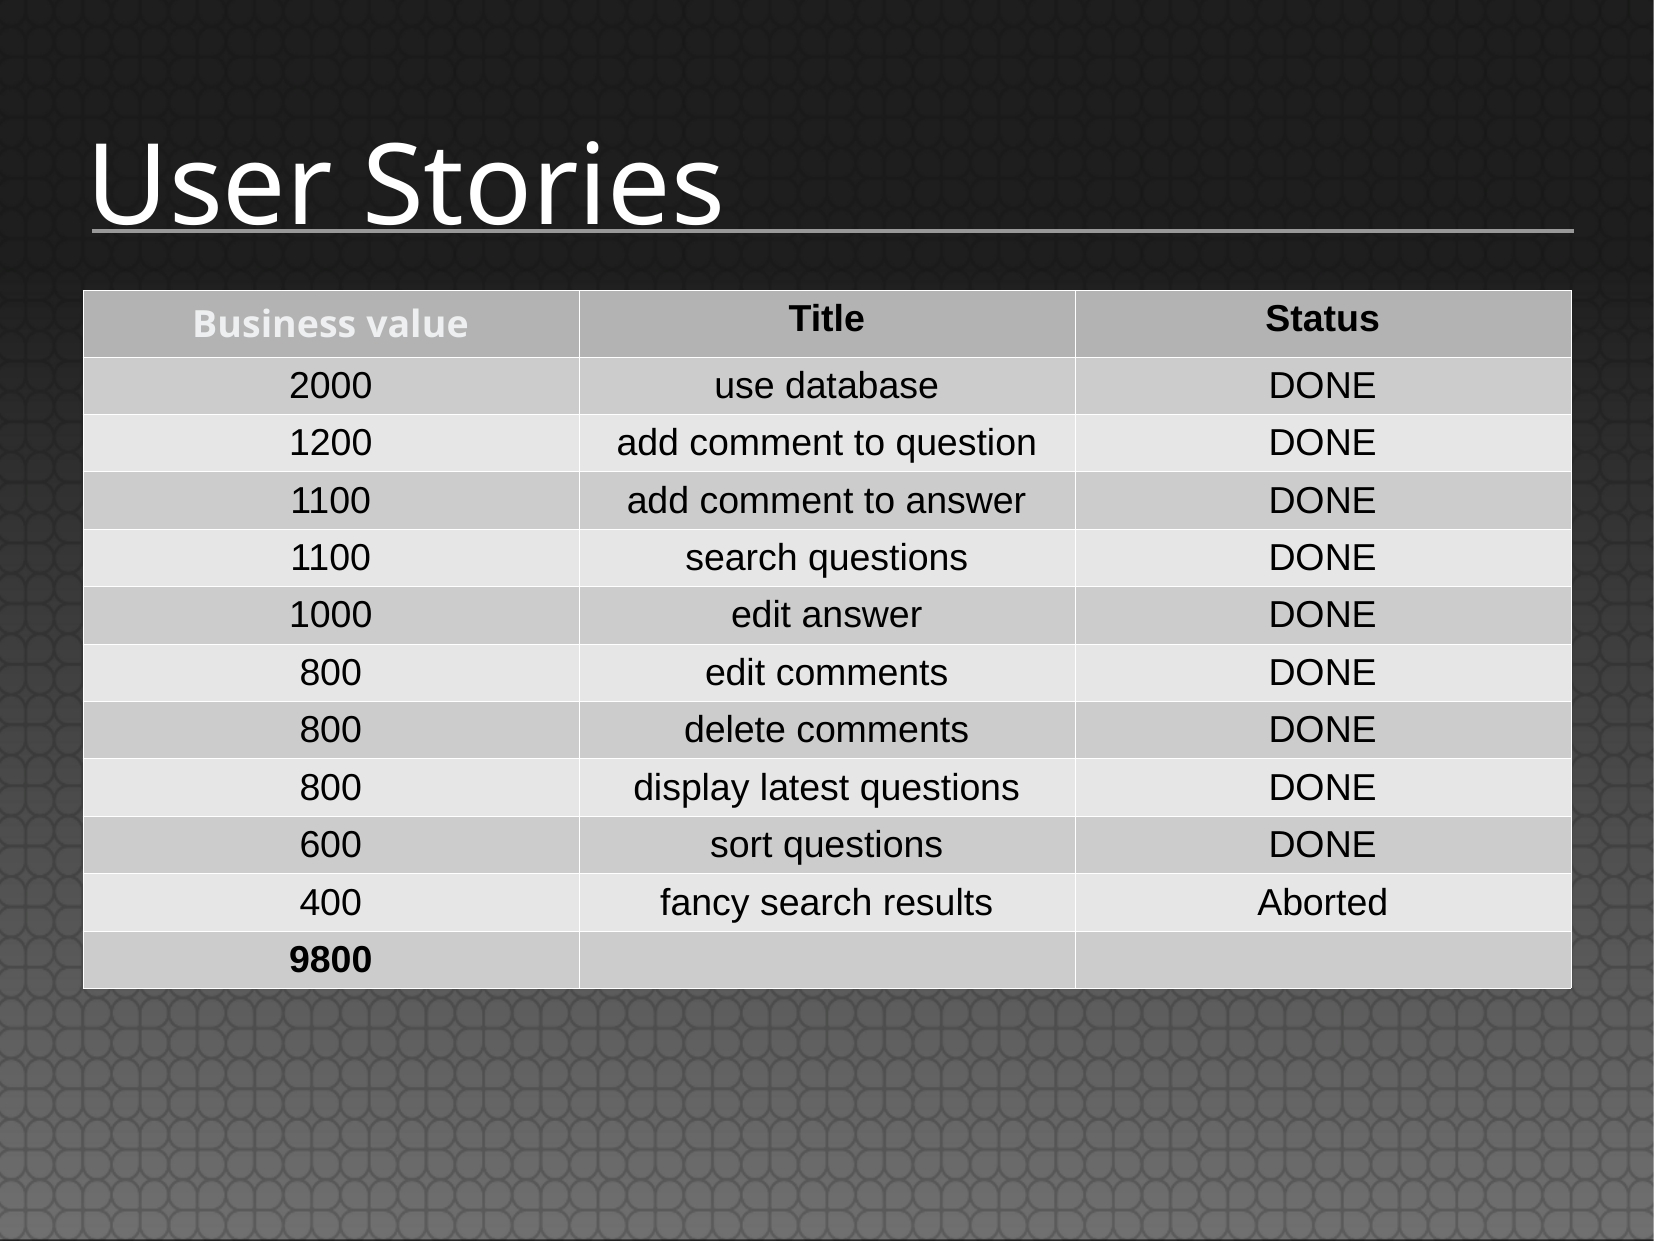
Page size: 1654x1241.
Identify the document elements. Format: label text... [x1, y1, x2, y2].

table_cell fancy search results [580, 874, 1075, 931]
table_cell 800 [84, 759, 579, 816]
table_cell 400 [84, 874, 579, 931]
table_cell edit answer [580, 587, 1075, 644]
table_header Title [580, 291, 1075, 357]
table_cell 2000 [84, 358, 579, 414]
table_cell DONE [1076, 415, 1571, 471]
table_cell [580, 932, 1075, 988]
table_cell 1100 [84, 472, 579, 529]
table_header Business value [84, 291, 579, 357]
table_cell 9800 [84, 932, 579, 988]
table_cell 800 [84, 702, 579, 758]
table_cell DONE [1076, 587, 1571, 644]
table_cell sort questions [580, 817, 1075, 873]
table_cell 1100 [84, 530, 579, 586]
table_cell DONE [1076, 759, 1571, 816]
table_cell DONE [1076, 530, 1571, 586]
table_cell display latest questions [580, 759, 1075, 816]
table_cell delete comments [580, 702, 1075, 758]
table_cell search questions [580, 530, 1075, 586]
table_cell add comment to answer [580, 472, 1075, 529]
table_cell 1200 [84, 415, 579, 471]
table_cell 1000 [84, 587, 579, 644]
table_cell add comment to question [580, 415, 1075, 471]
table_cell [1076, 932, 1571, 988]
title User Stories [86, 112, 1576, 249]
table_cell 600 [84, 817, 579, 873]
table_cell edit comments [580, 645, 1075, 701]
picture [0, 0, 1654, 1241]
table_cell Aborted [1076, 874, 1571, 931]
table_cell use database [580, 358, 1075, 414]
table_header Status [1076, 291, 1571, 357]
table_cell DONE [1076, 702, 1571, 758]
table_cell DONE [1076, 472, 1571, 529]
table_cell DONE [1076, 817, 1571, 873]
table_cell 800 [84, 645, 579, 701]
table_cell DONE [1076, 358, 1571, 414]
table_cell DONE [1076, 645, 1571, 701]
